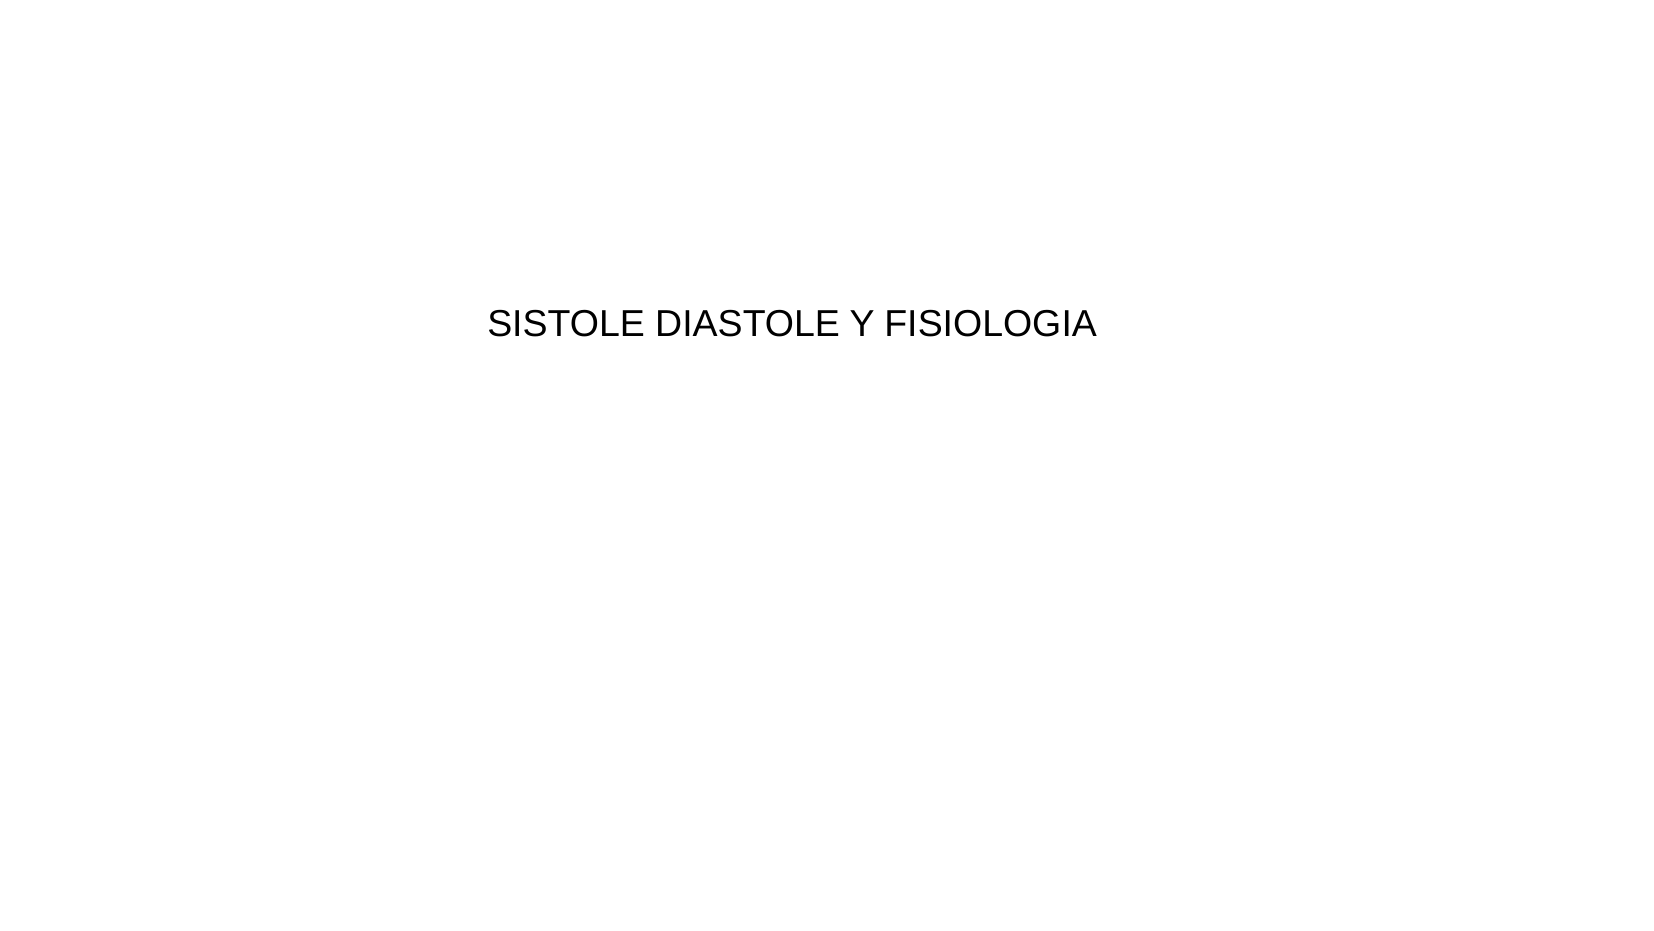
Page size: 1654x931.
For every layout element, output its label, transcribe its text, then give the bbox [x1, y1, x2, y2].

text_box SISTOLE DIASTOLE Y FISIOLOGIA [472, 295, 1236, 353]
